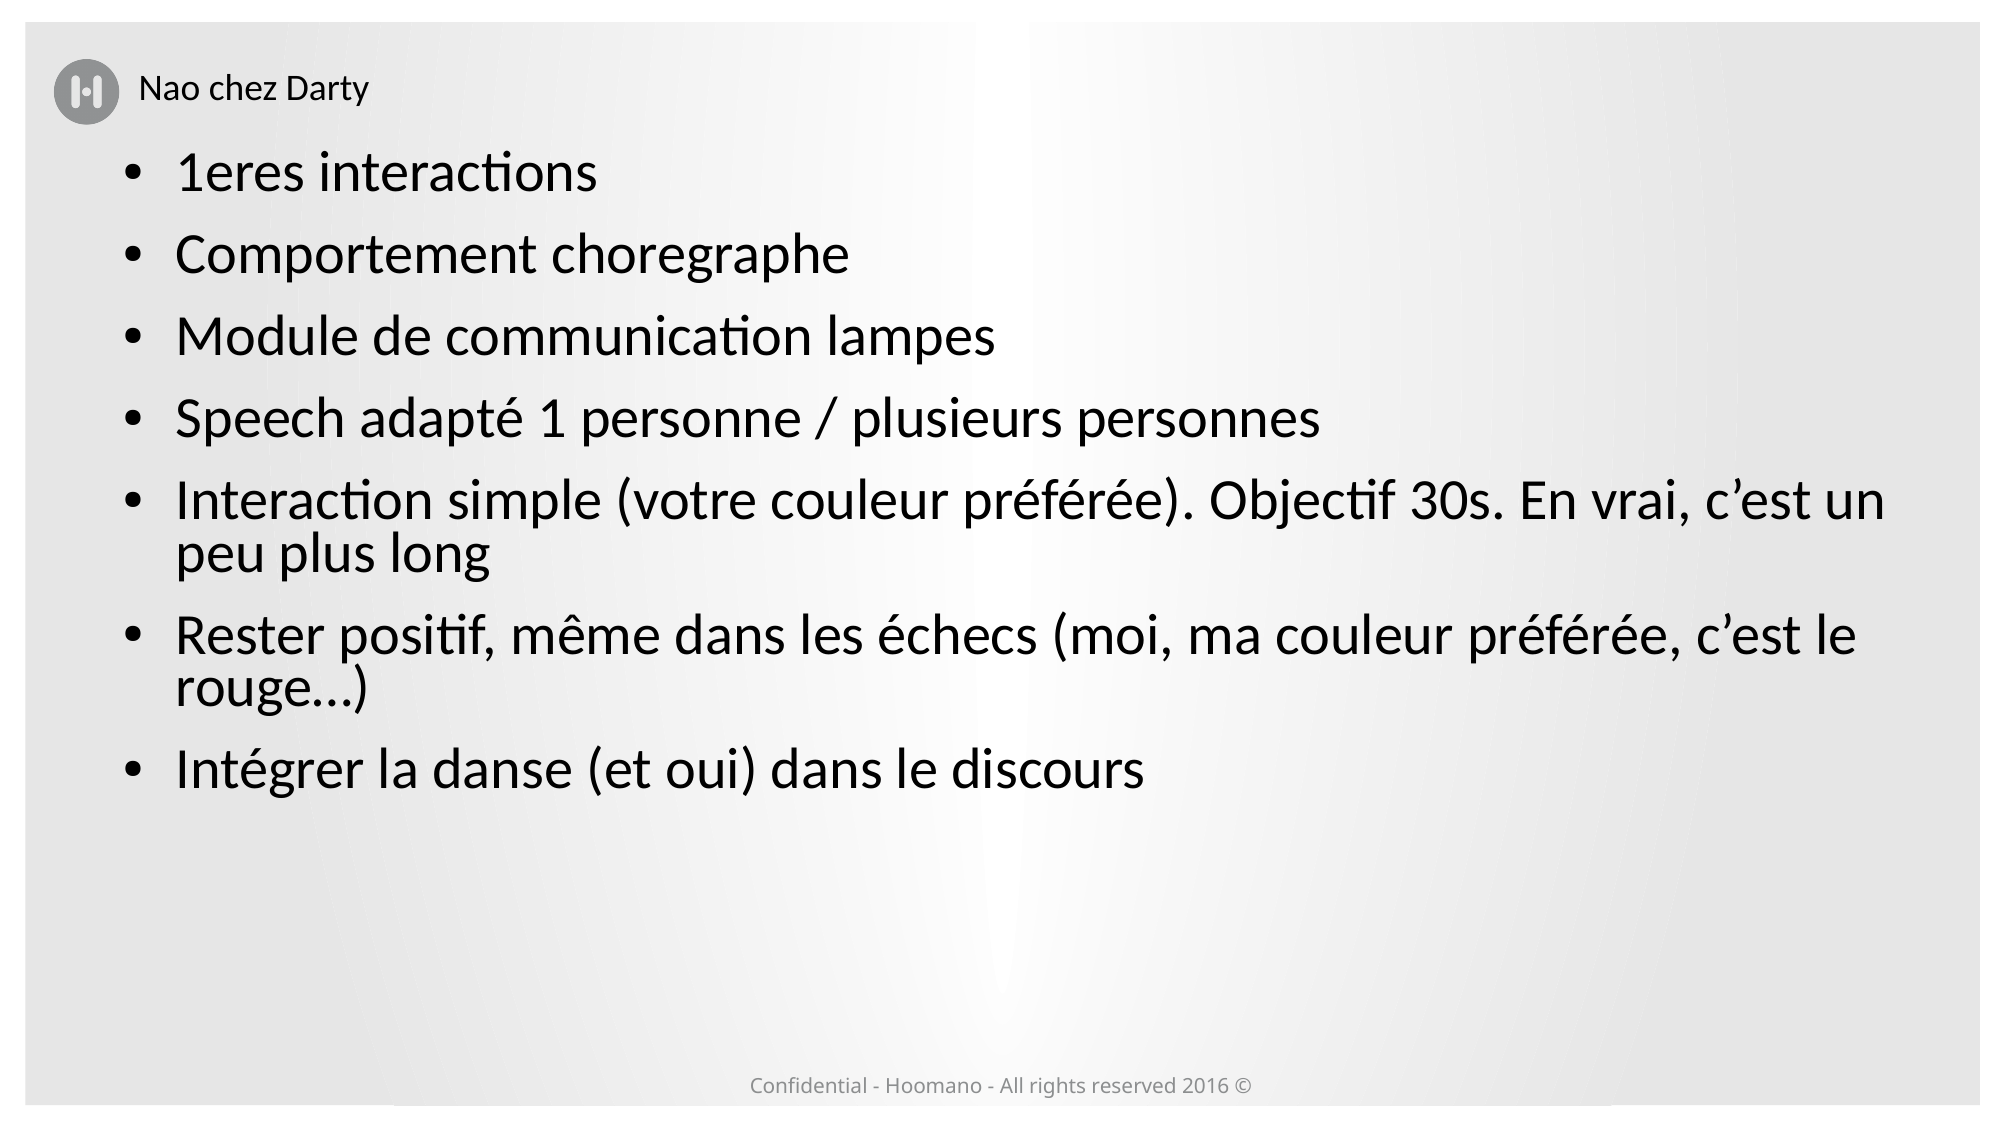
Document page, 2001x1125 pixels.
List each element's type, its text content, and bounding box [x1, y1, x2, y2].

list 1eres interactions Comportement choregraphe Module de communication lampes Speech adapté 1 personne / plusieurs personnes Interaction simple (votre couleur préférée). Objectif 30s. En vrai, c’est un peu plus long Rester positif, même dans les échecs (moi, ma couleur préférée, c’est le rouge…) Intégrer la danse (et oui) dans le discours [105, 149, 1952, 1077]
title Nao chez Darty [138, 55, 1864, 127]
picture [49, 55, 123, 127]
